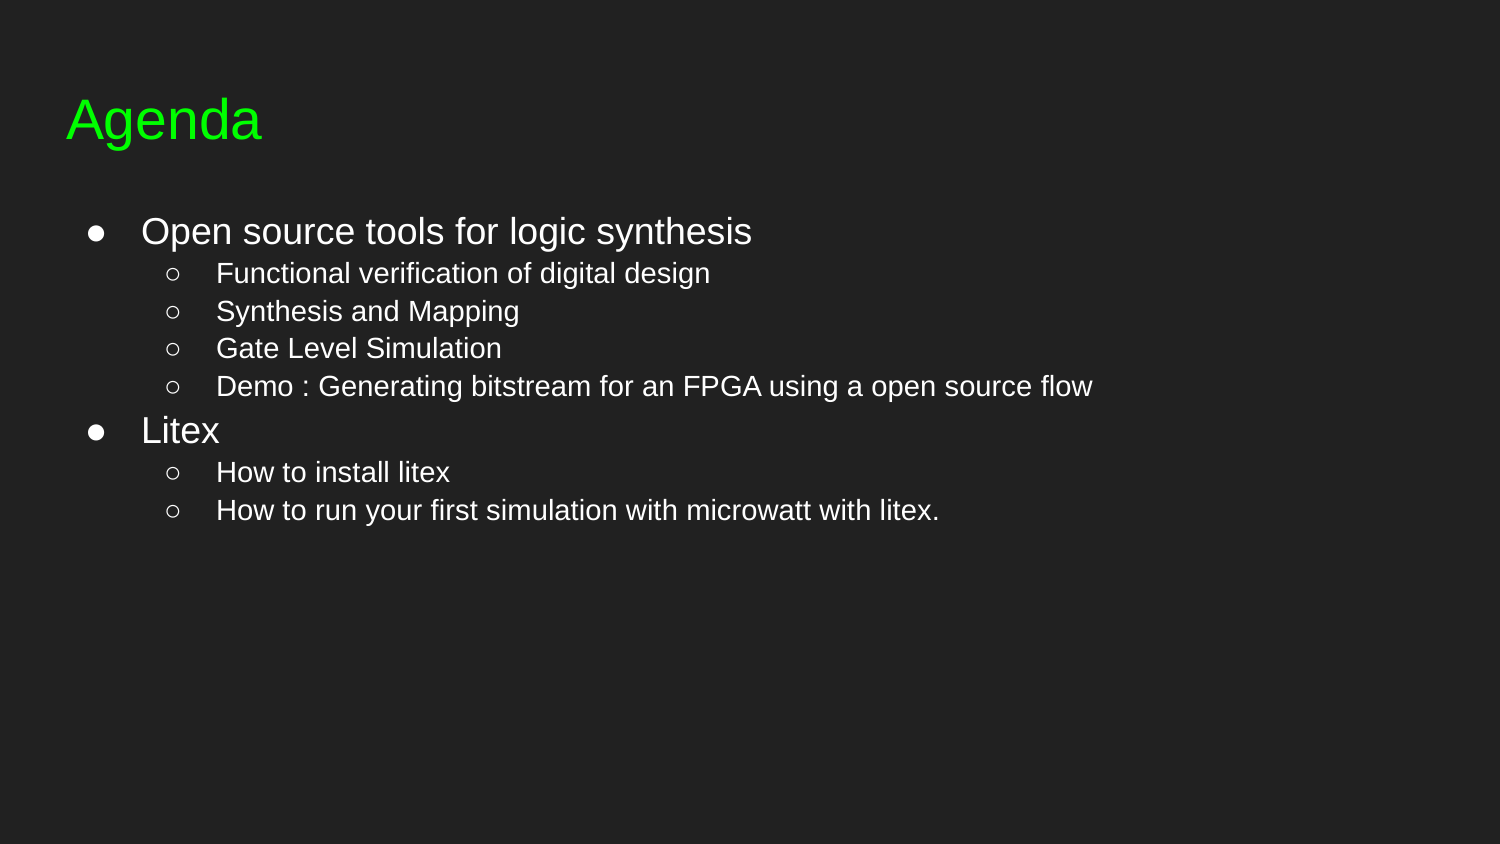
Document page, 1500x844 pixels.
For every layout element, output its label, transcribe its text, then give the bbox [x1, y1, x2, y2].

list Open source tools for logic synthesis Functional verification of digital design Synthesis and Mapping Gate Level Simulation Demo : Generating bitstream for an FPGA using a open source flow Litex How to install litex How to run your first simulation with microwatt with litex. [51, 189, 1449, 750]
title Agenda [51, 72, 1449, 167]
